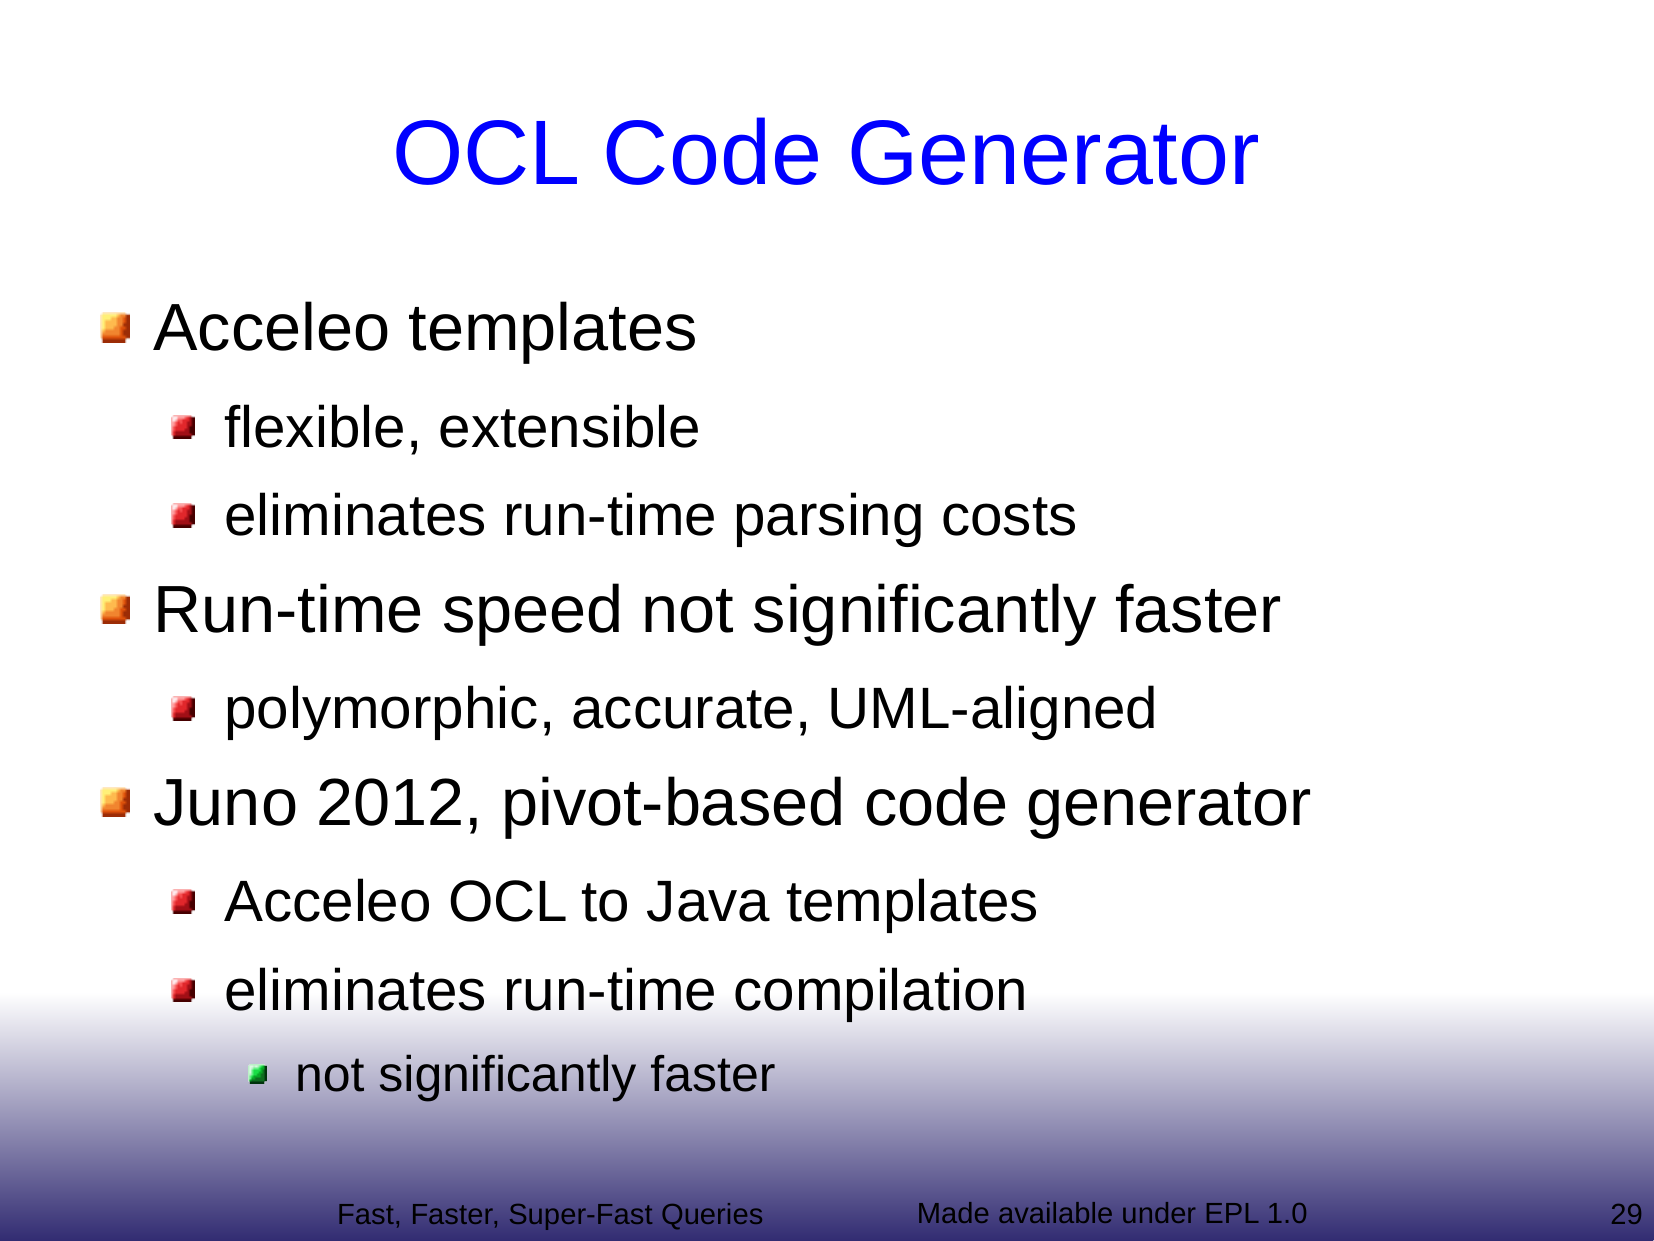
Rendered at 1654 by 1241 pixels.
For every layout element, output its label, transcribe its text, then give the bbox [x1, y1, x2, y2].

title OCL Code Generator [82, 49, 1571, 257]
list Acceleo templates flexible, extensible eliminates run-time parsing costs Run-time speed not significantly faster polymorphic, accurate, UML-aligned Juno 2012, pivot-based code generator Acceleo OCL to Java templates eliminates run-time compilation not significantly faster [82, 290, 1571, 1109]
